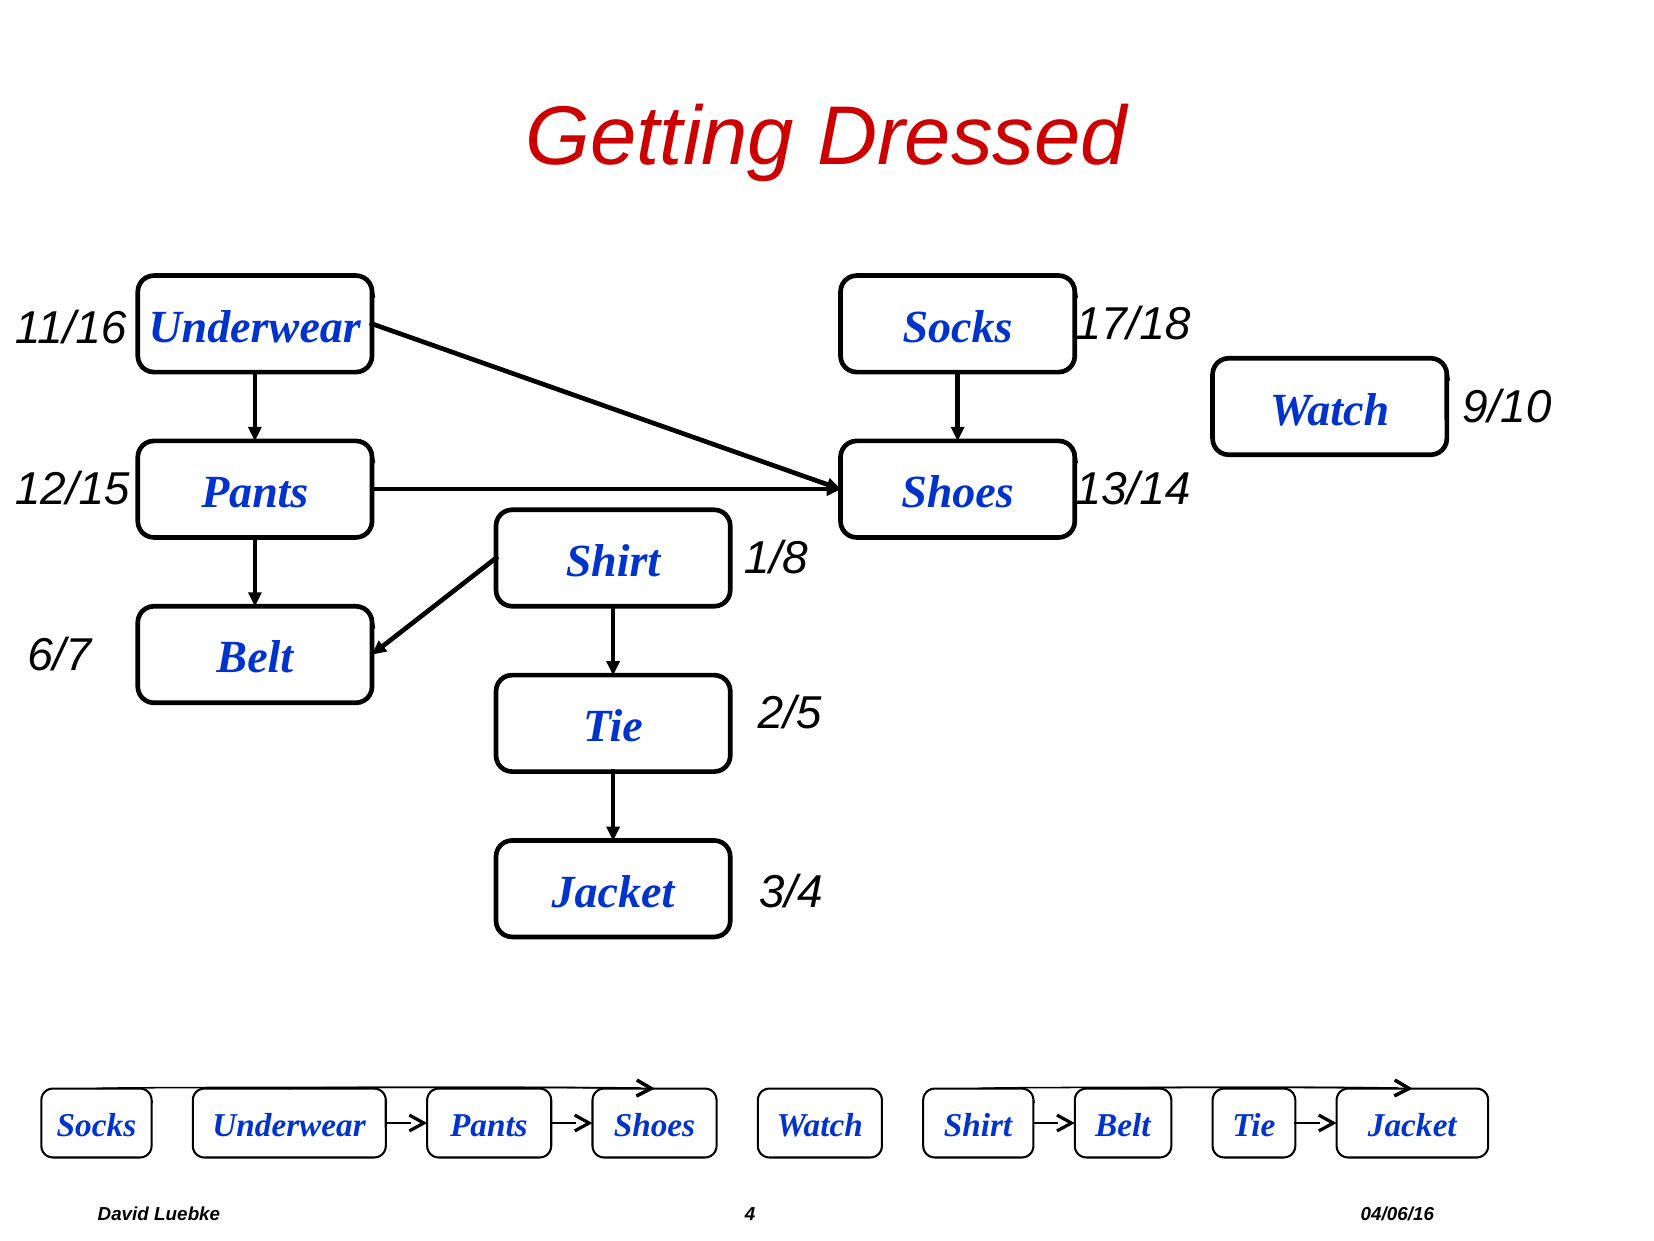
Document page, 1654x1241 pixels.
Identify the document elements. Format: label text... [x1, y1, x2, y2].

text_box Socks [41, 1088, 152, 1158]
text_box Pants [137, 440, 373, 538]
text_box Tie [1212, 1089, 1296, 1158]
text_box Shirt [923, 1088, 1034, 1158]
text_box Watch [1212, 358, 1447, 455]
text_box 11/16 [0, 289, 142, 361]
text_box 1/8 [729, 520, 823, 591]
text_box Shirt [496, 509, 731, 607]
text_box Watch [757, 1088, 882, 1158]
text_box Belt [137, 606, 373, 703]
text_box Jacket [496, 840, 731, 937]
text_box 13/14 [1060, 451, 1206, 522]
text_box 3/4 [744, 854, 838, 925]
text_box 17/18 [1060, 285, 1206, 357]
text_box Underwear [192, 1089, 386, 1158]
text_box 9/10 [1447, 368, 1567, 440]
text_box Belt [1074, 1089, 1172, 1158]
text_box 2/5 [742, 675, 837, 746]
text_box 12/15 [0, 451, 145, 522]
text_box Tie [496, 675, 731, 772]
text_box Shoes [592, 1088, 717, 1158]
text_box 6/7 [12, 616, 107, 688]
text_box Socks [840, 275, 1075, 373]
text_box Getting Dressed [82, 41, 1571, 221]
text_box Underwear [138, 275, 373, 373]
text_box David Luebke <number> 04/06/16 [82, 1185, 1571, 1241]
text_box Pants [427, 1089, 552, 1158]
text_box Jacket [1336, 1088, 1489, 1158]
text_box Shoes [840, 440, 1075, 538]
